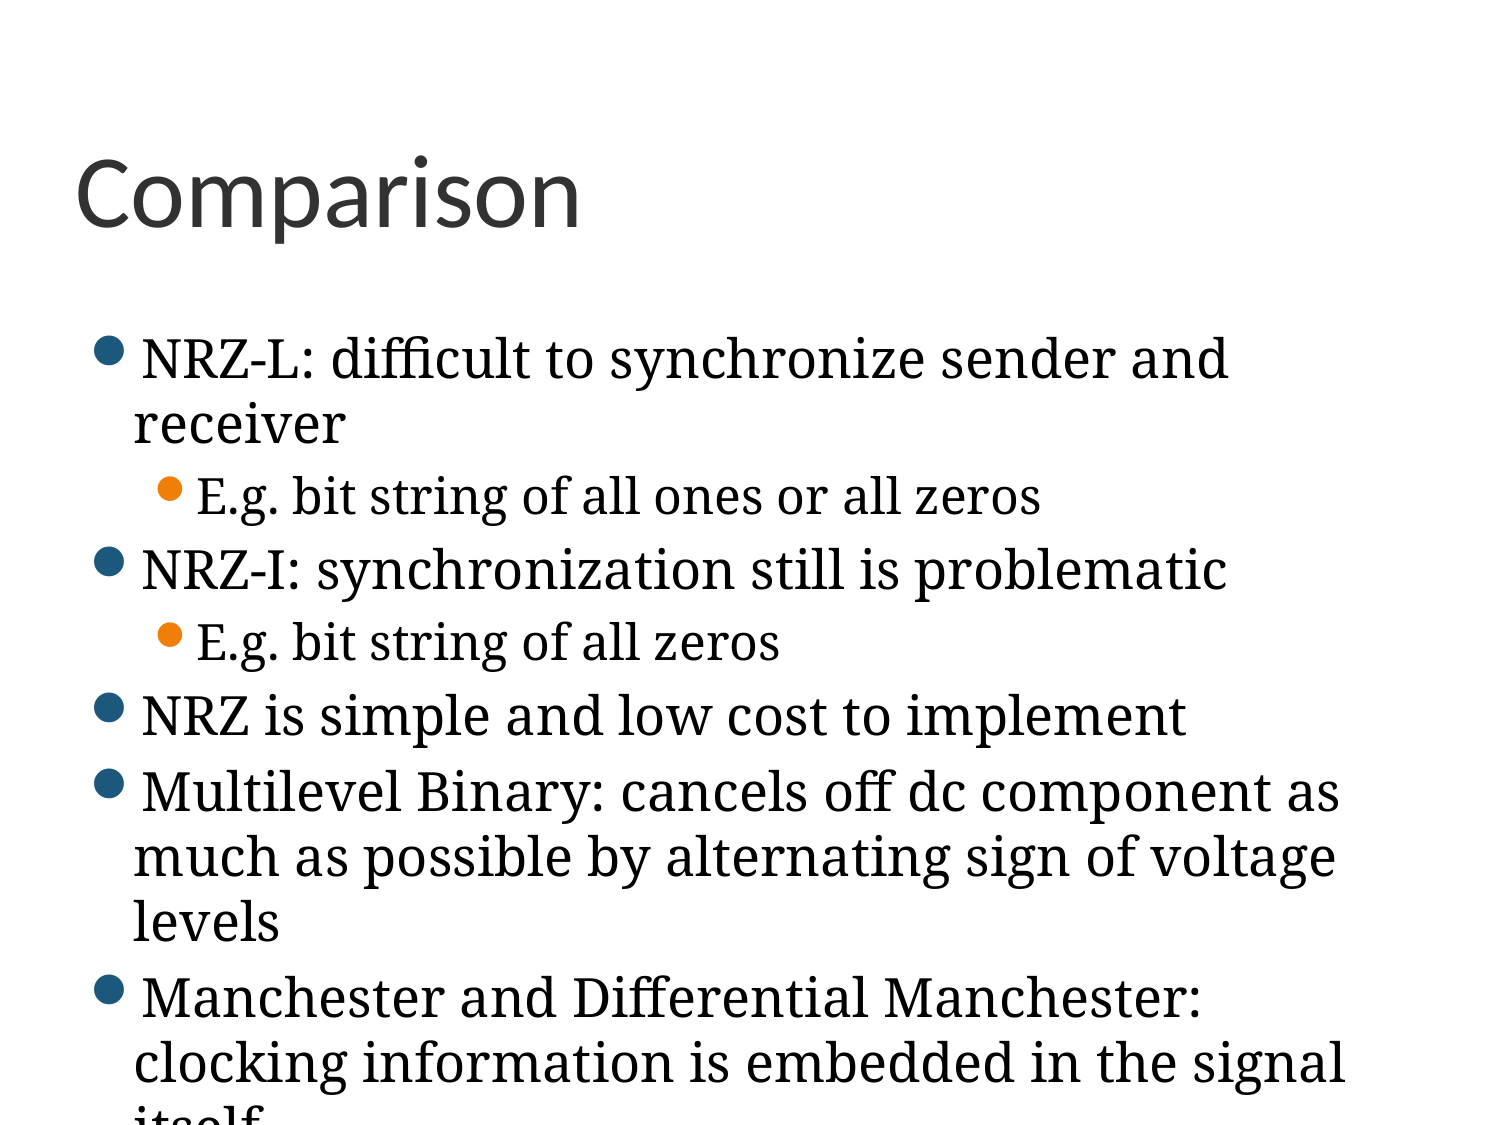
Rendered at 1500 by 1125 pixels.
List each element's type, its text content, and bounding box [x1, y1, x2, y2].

text_box NRZ-L: difficult to synchronize sender and receiver E.g. bit string of all ones or all zeros NRZ-I: synchronization still is problematic E.g. bit string of all zeros NRZ is simple and low cost to implement Multilevel Binary: cancels off dc component as much as possible by alternating sign of voltage levels Manchester and Differential Manchester: clocking information is embedded in the signal itself [75, 317, 1426, 1038]
title Comparison [75, 115, 1426, 304]
